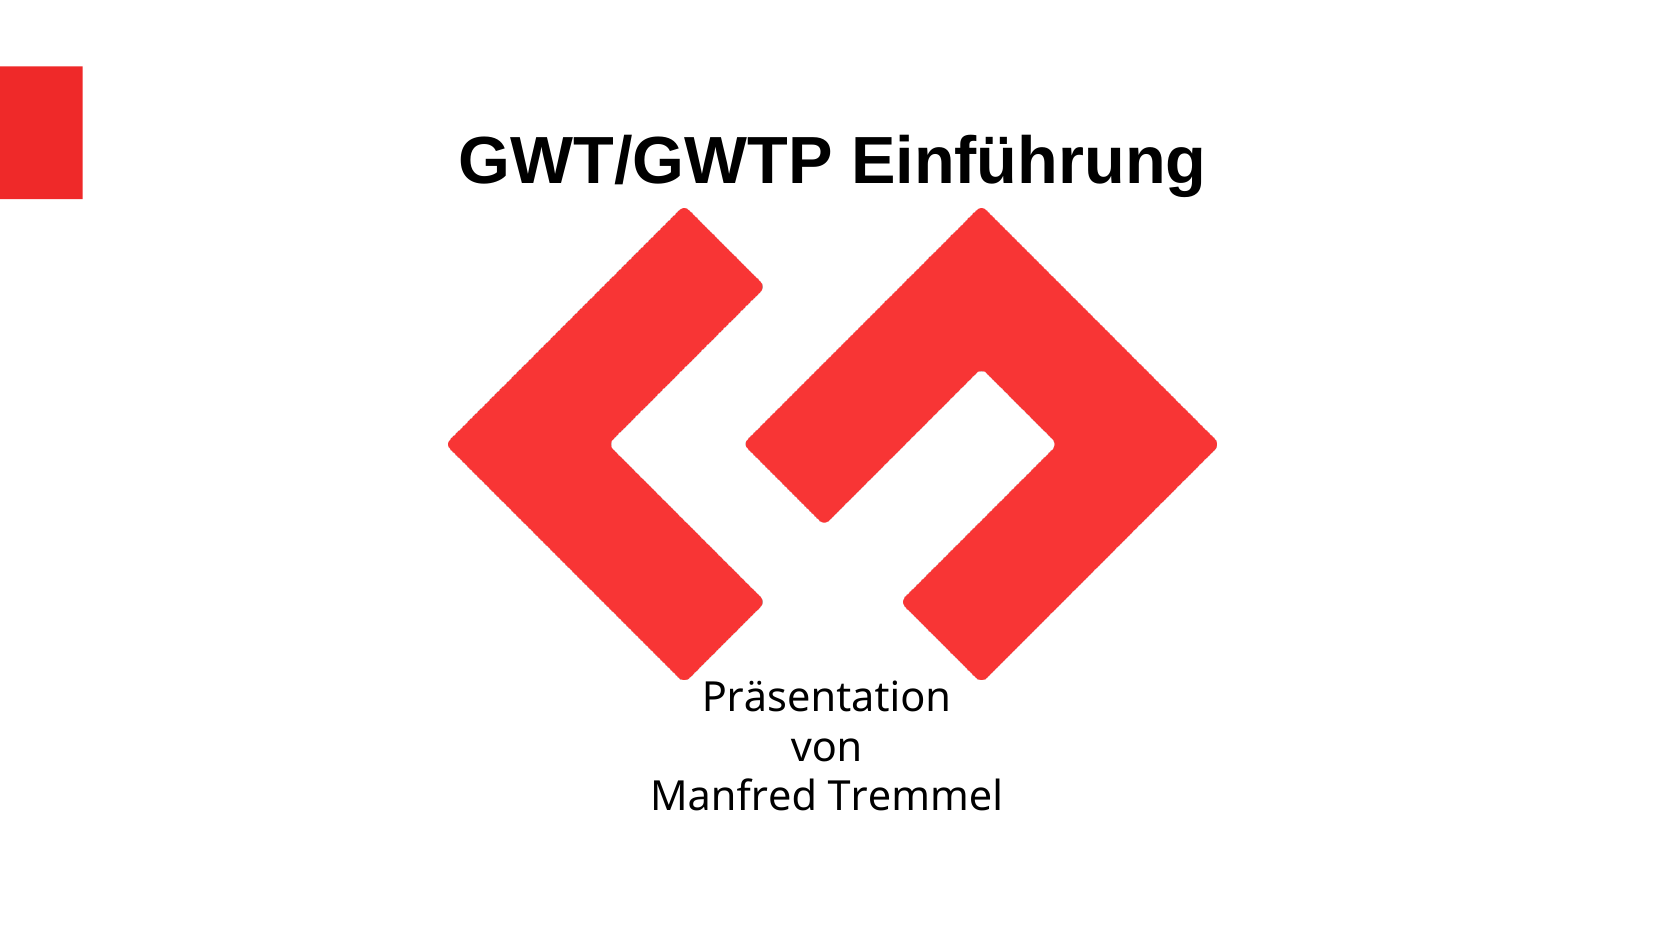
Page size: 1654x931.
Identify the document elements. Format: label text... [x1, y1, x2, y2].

text_box GWT/GWTP Einführung [51, 19, 1615, 215]
text_box Präsentation von Manfred Tremmel [307, 215, 1347, 856]
picture [448, 208, 1217, 681]
